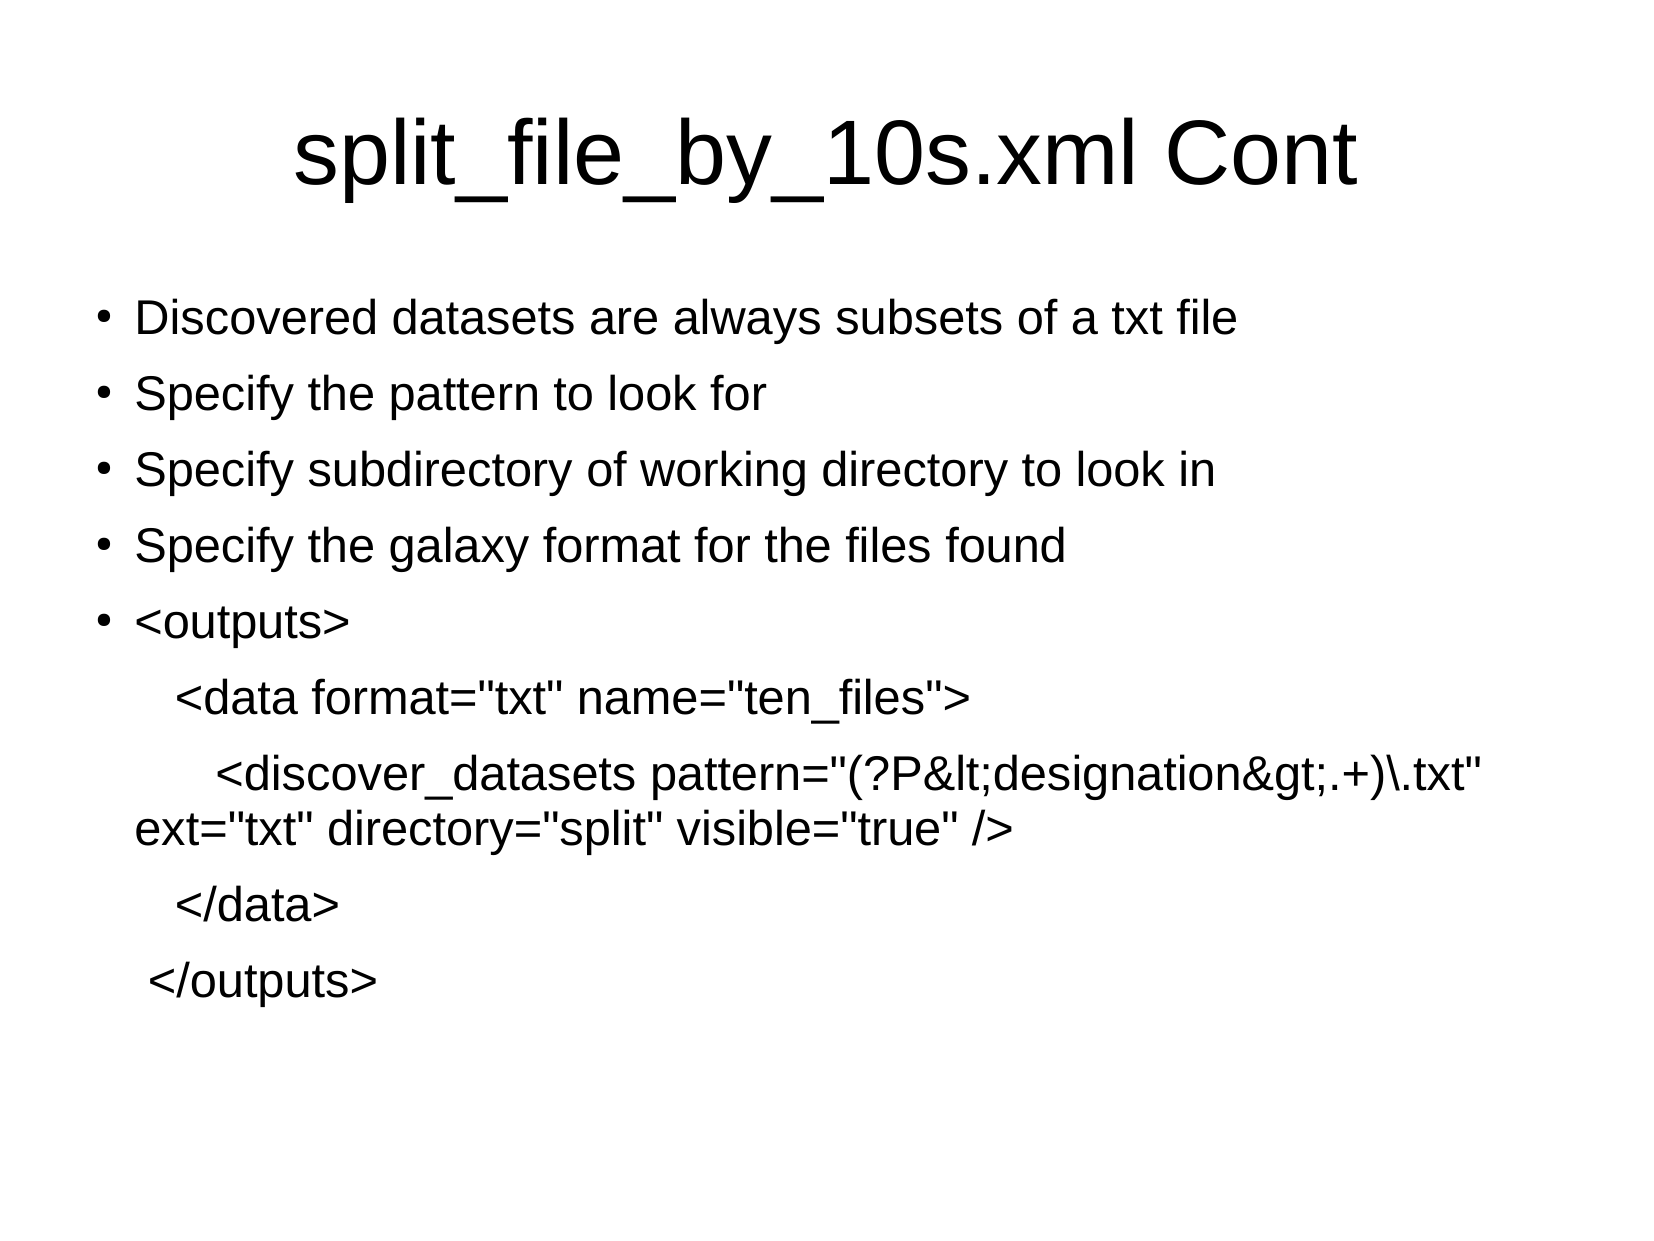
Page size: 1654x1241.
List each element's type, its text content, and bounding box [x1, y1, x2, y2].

list Discovered datasets are always subsets of a txt file Specify the pattern to look for Specify subdirectory of working directory to look in Specify the galaxy format for the files found <outputs> <data format="txt" name="ten_files"> <discover_datasets pattern="(?P&lt;designation&gt;.+)\.txt" ext="txt" directory="split" visible="true" /> </data> </outputs> [82, 290, 1571, 1010]
title split_file_by_10s.xml Cont [82, 49, 1571, 257]
